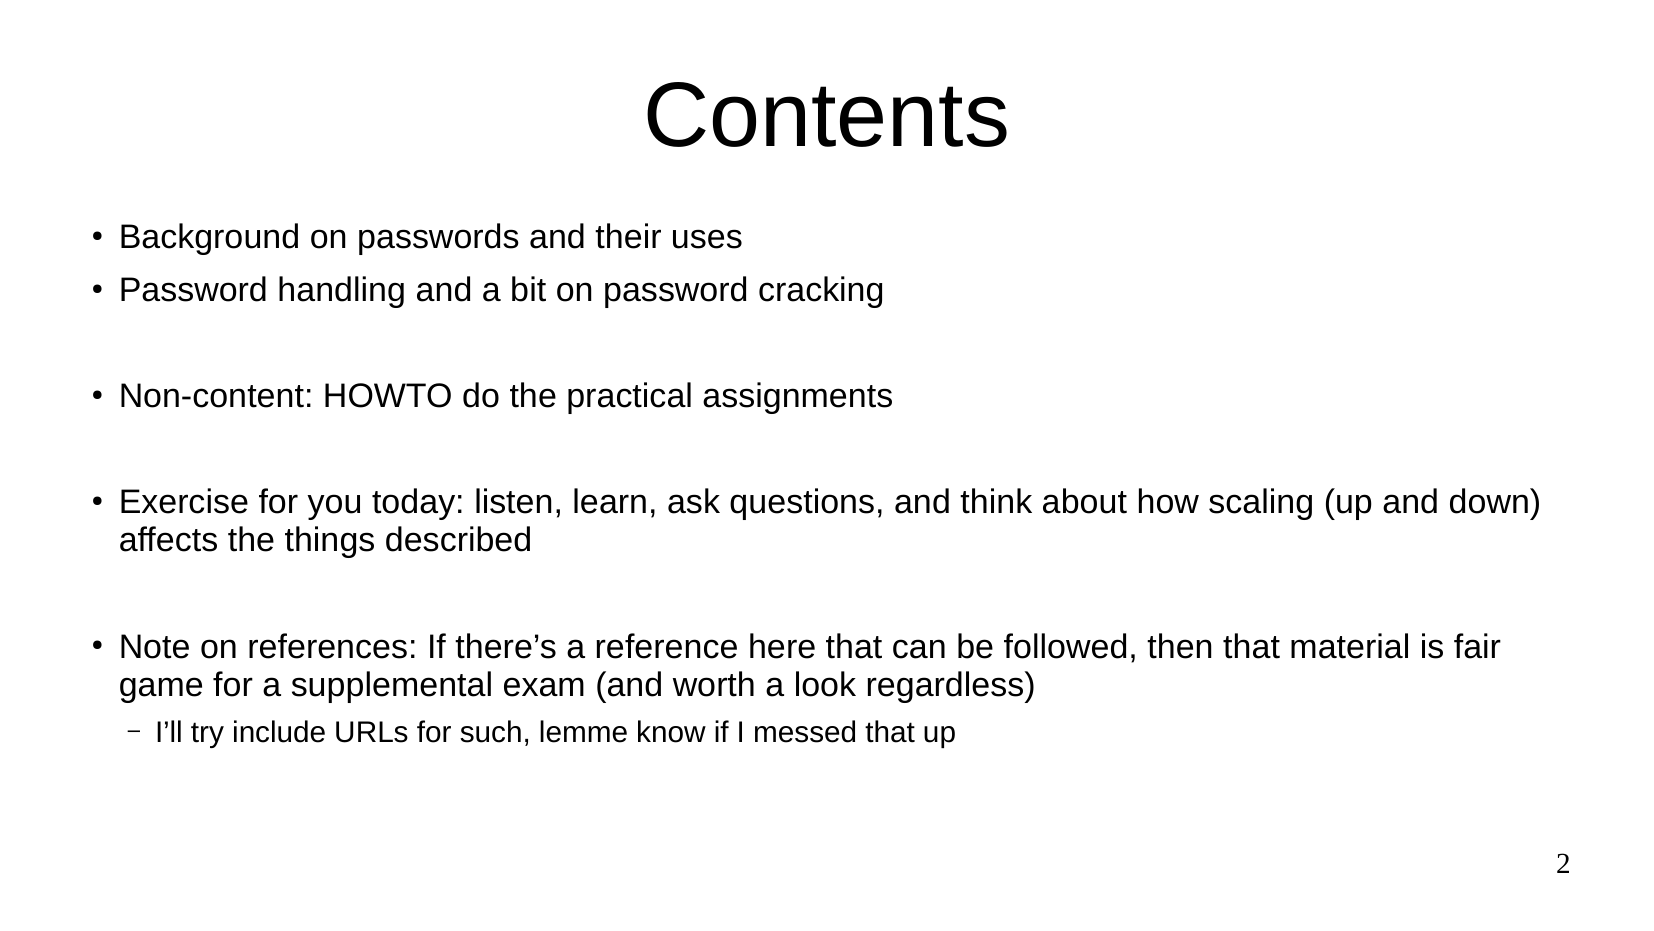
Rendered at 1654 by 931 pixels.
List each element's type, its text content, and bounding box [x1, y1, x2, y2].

list Background on passwords and their uses Password handling and a bit on password cracking Non-content: HOWTO do the practical assignments Exercise for you today: listen, learn, ask questions, and think about how scaling (up and down) affects the things described Note on references: If there’s a reference here that can be followed, then that material is fair game for a supplemental exam (and worth a look regardless) I’ll try include URLs for such, lemme know if I messed that up [82, 217, 1571, 758]
title Contents [82, 37, 1571, 193]
